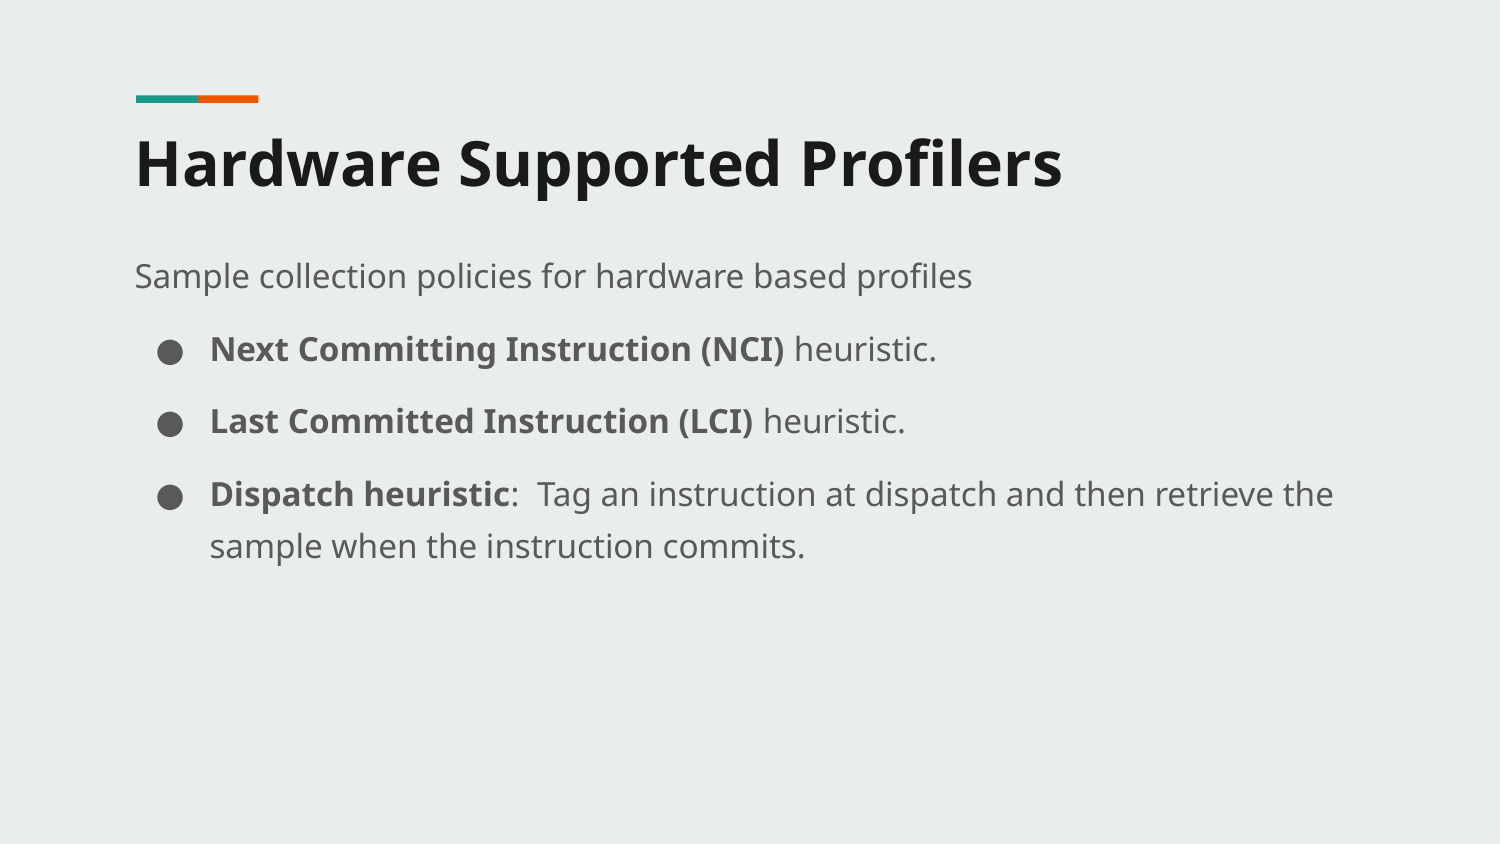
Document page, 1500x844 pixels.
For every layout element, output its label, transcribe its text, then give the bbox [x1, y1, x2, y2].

text_box Sample collection policies for hardware based profiles Next Committing Instruction (NCI) heuristic. Last Committed Instruction (LCI) heuristic. Dispatch heuristic: Tag an instruction at dispatch and then retrieve the sample when the instruction commits. [119, 231, 1381, 668]
text_box Hardware Supported Profilers [119, 104, 1381, 231]
